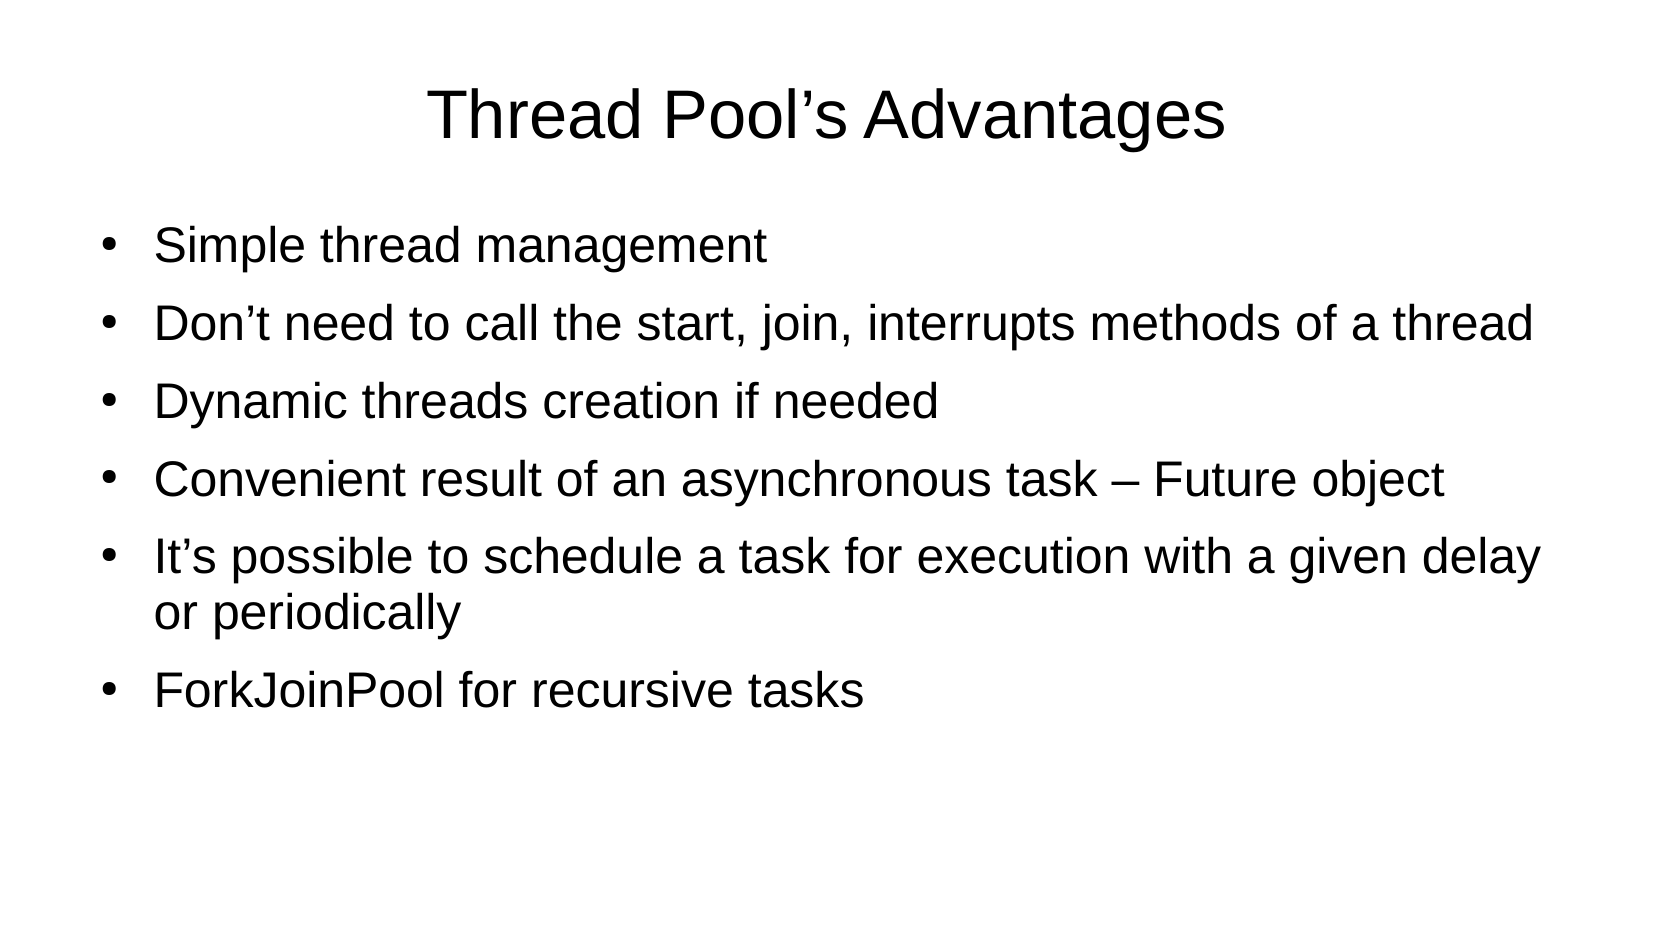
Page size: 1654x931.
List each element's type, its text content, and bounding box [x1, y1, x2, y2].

list Simple thread management Don’t need to call the start, join, interrupts methods of a thread Dynamic threads creation if needed Convenient result of an asynchronous task – Future object It’s possible to schedule a task for execution with a given delay or periodically ForkJoinPool for recursive tasks [82, 217, 1571, 757]
title Thread Pool’s Advantages [82, 36, 1571, 193]
